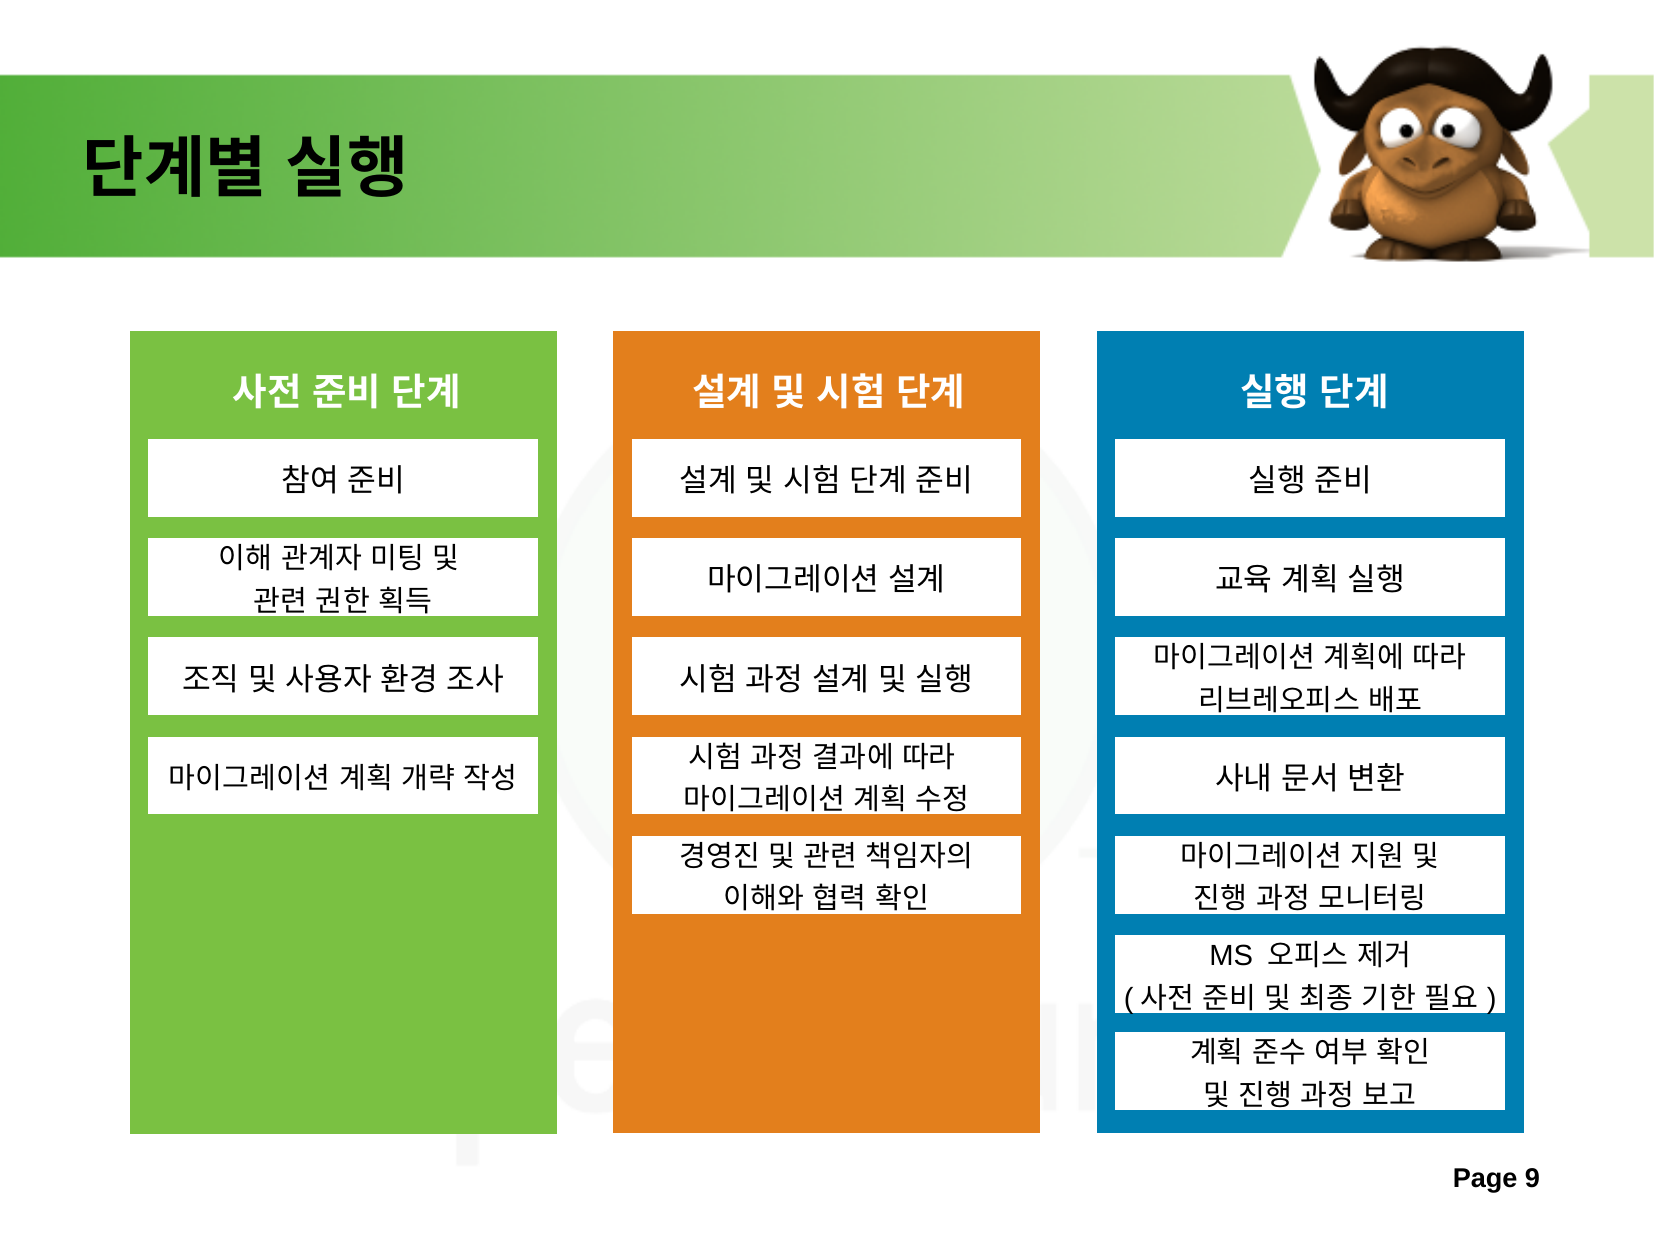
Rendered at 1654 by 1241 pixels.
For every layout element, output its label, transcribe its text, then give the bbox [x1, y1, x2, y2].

text_box 사내 문서 변환 [1115, 737, 1505, 814]
text_box 설계 및 시험 단계 [692, 362, 981, 406]
title 단계별 실행 [82, 61, 1571, 269]
text_box 마이그레이션 설계 [632, 538, 1021, 616]
text_box 교육 계획 실행 [1115, 538, 1505, 616]
text_box 시험 과정 결과에 따라 마이그레이션 계획 수정 [632, 737, 1021, 814]
text_box 참여 준비 [148, 439, 538, 517]
text_box [130, 331, 557, 1134]
text_box 사전 준비 단계 [232, 362, 473, 406]
text_box 시험 과정 설계 및 실행 [632, 637, 1021, 715]
text_box 마이그레이션 계획 개략 작성 [148, 737, 538, 814]
text_box [613, 331, 1040, 1133]
text_box 마이그레이션 지원 및 진행 과정 모니터링 [1115, 836, 1505, 914]
text_box 마이그레이션 계획에 따라 리브레오피스 배포 [1115, 637, 1505, 715]
text_box 경영진 및 관련 책임자의 이해와 협력 확인 [632, 836, 1021, 914]
text_box 실행 단계 [1240, 362, 1400, 406]
text_box 실행 준비 [1115, 439, 1505, 517]
text_box 이해 관계자 미팅 및 관련 권한 획득 [148, 538, 538, 616]
picture [0, 0, 1654, 1241]
text_box 계획 준수 여부 확인 및 진행 과정 보고 [1115, 1032, 1505, 1110]
text_box 조직 및 사용자 환경 조사 [148, 637, 538, 715]
text_box MS 오피스 제거 (사전 준비 및 최종 기한 필요) [1115, 935, 1505, 1013]
text_box [1097, 331, 1524, 1133]
text_box 설계 및 시험 단계 준비 [632, 439, 1021, 517]
